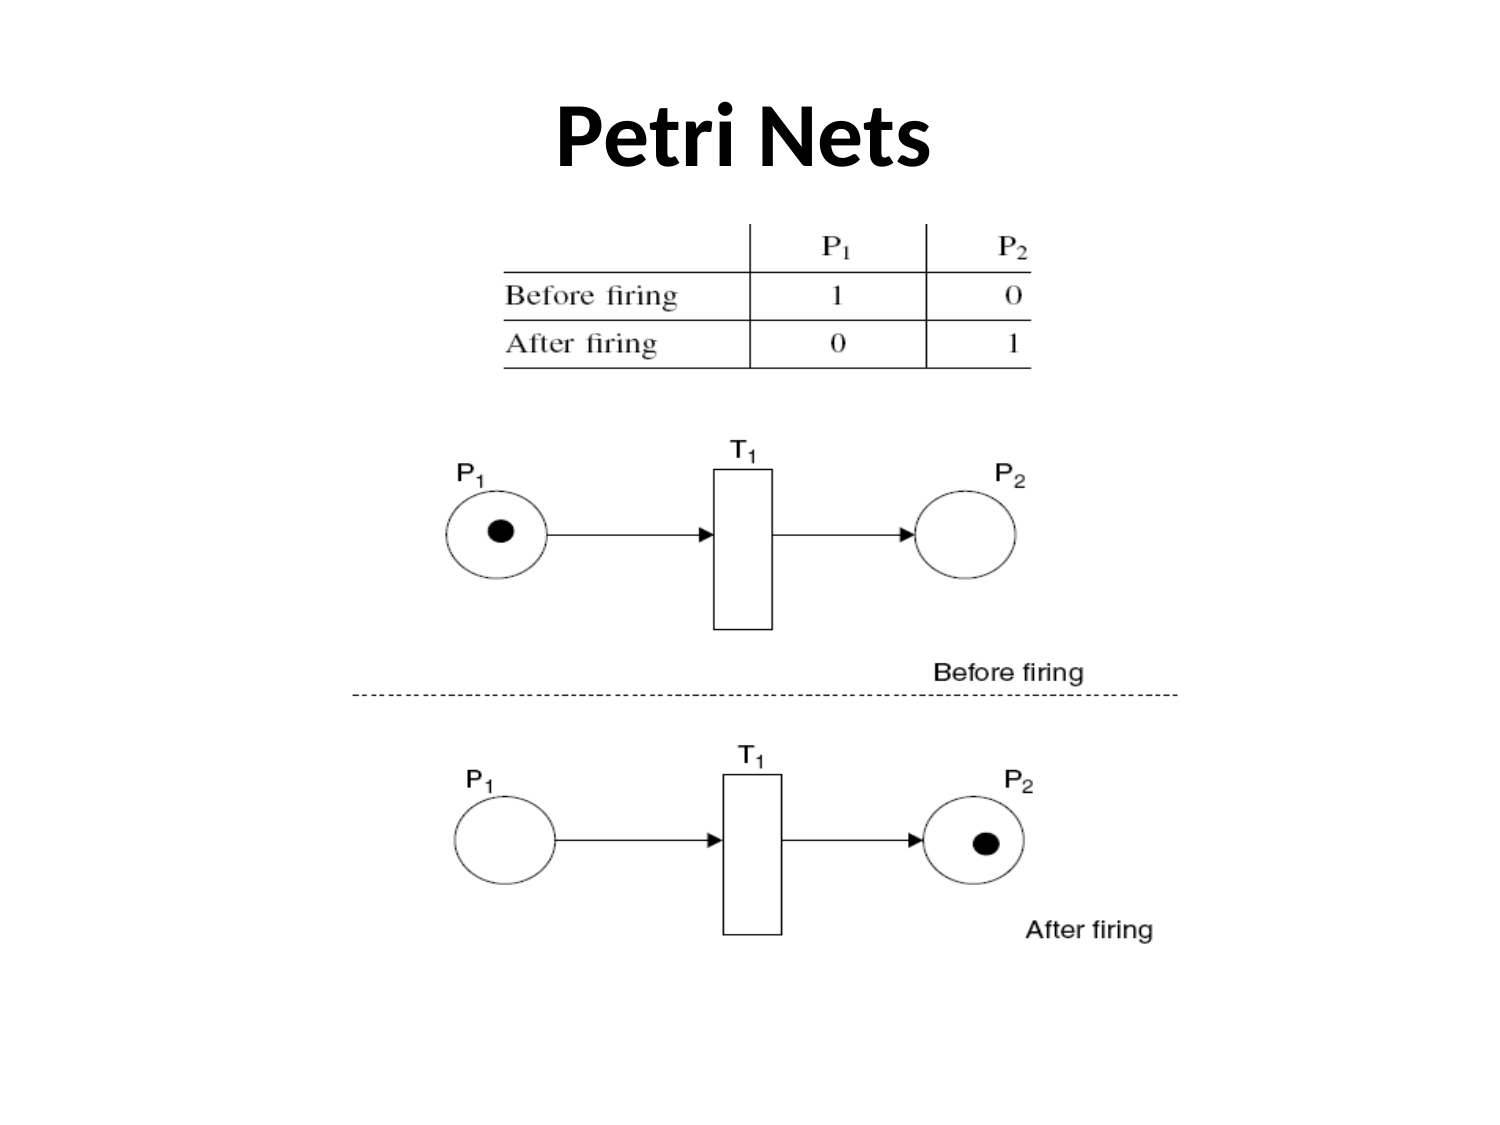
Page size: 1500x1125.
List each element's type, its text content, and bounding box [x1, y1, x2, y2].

picture [312, 224, 1225, 963]
title Petri Nets [0, 21, 1488, 238]
